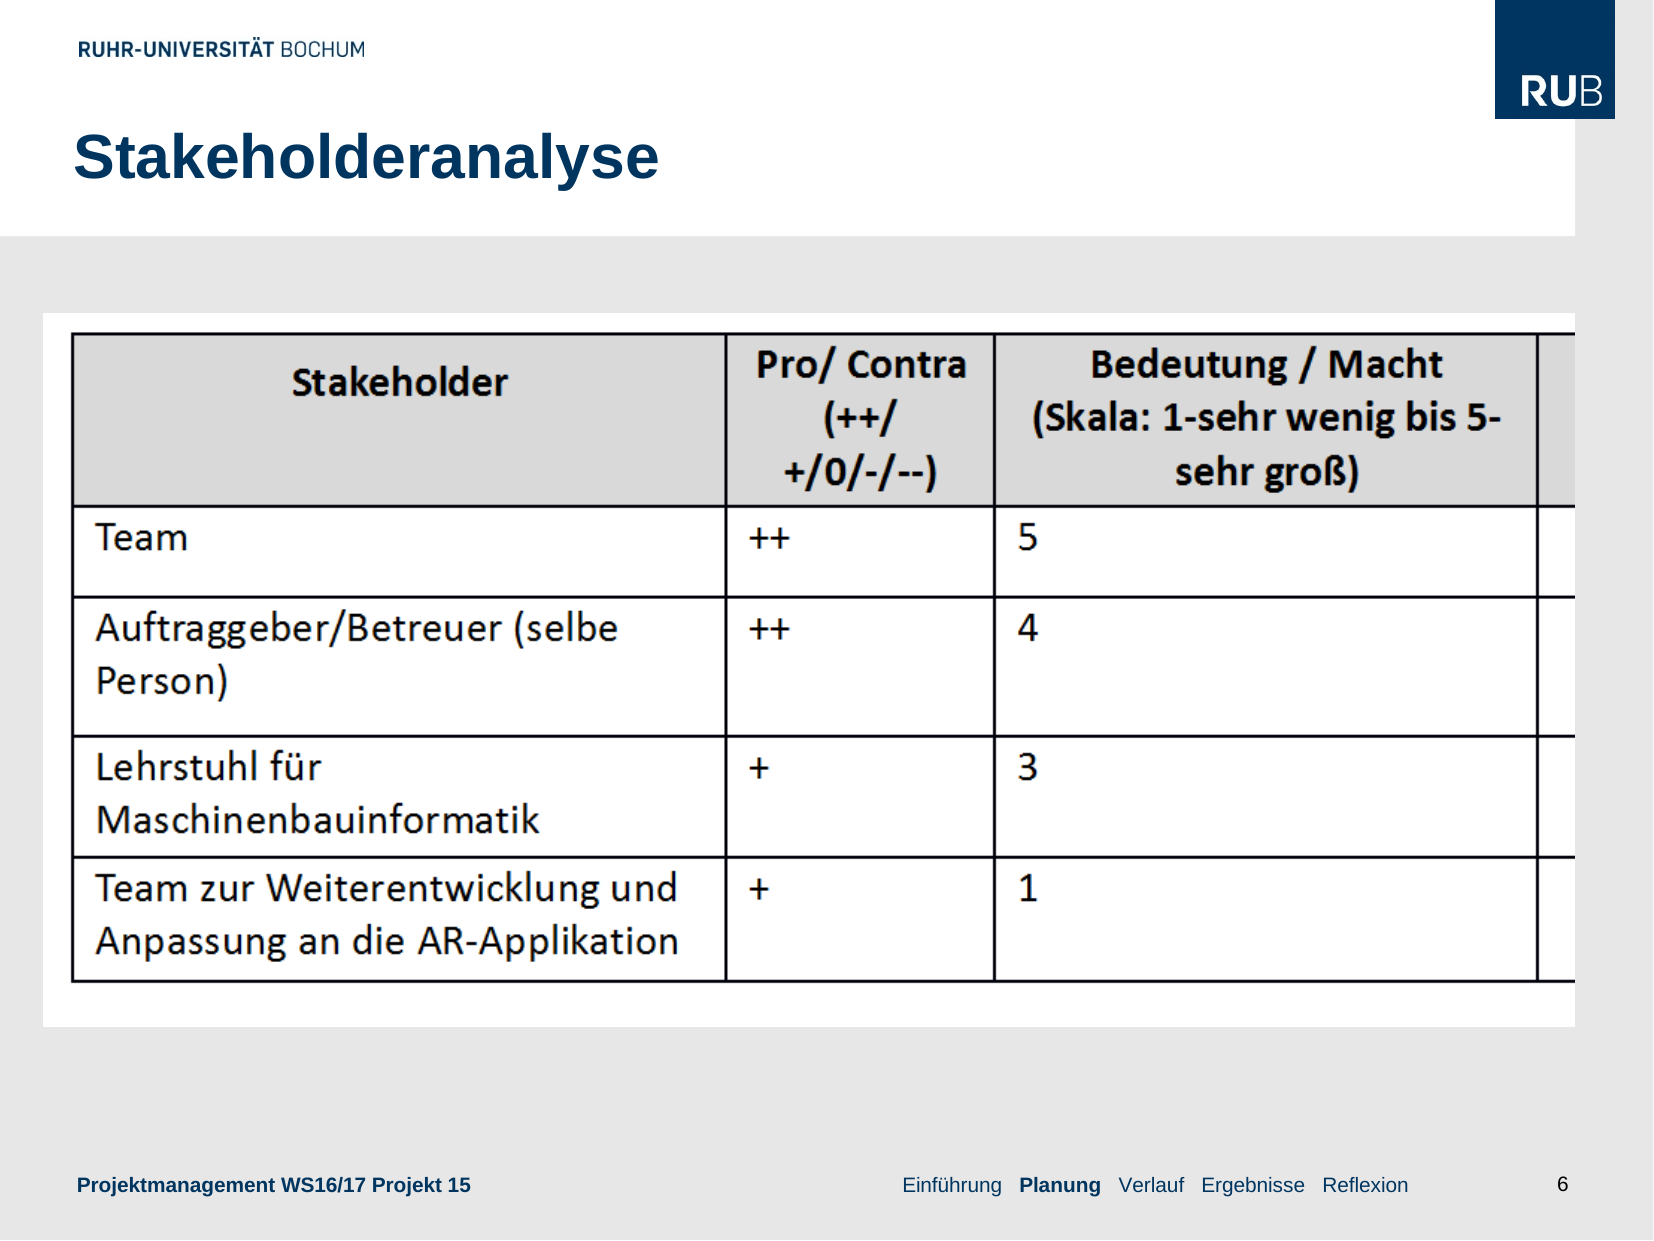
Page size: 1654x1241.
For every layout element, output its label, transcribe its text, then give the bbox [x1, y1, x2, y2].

text_box Projektmanagement WS16/17 Projekt 15 Einführung Planung Verlauf Ergebnisse Reflexion [76, 1171, 1460, 1197]
picture [1495, 0, 1615, 119]
text_box Stakeholderanalyse [73, 115, 1258, 191]
picture [79, 37, 364, 57]
picture [43, 313, 1575, 1027]
